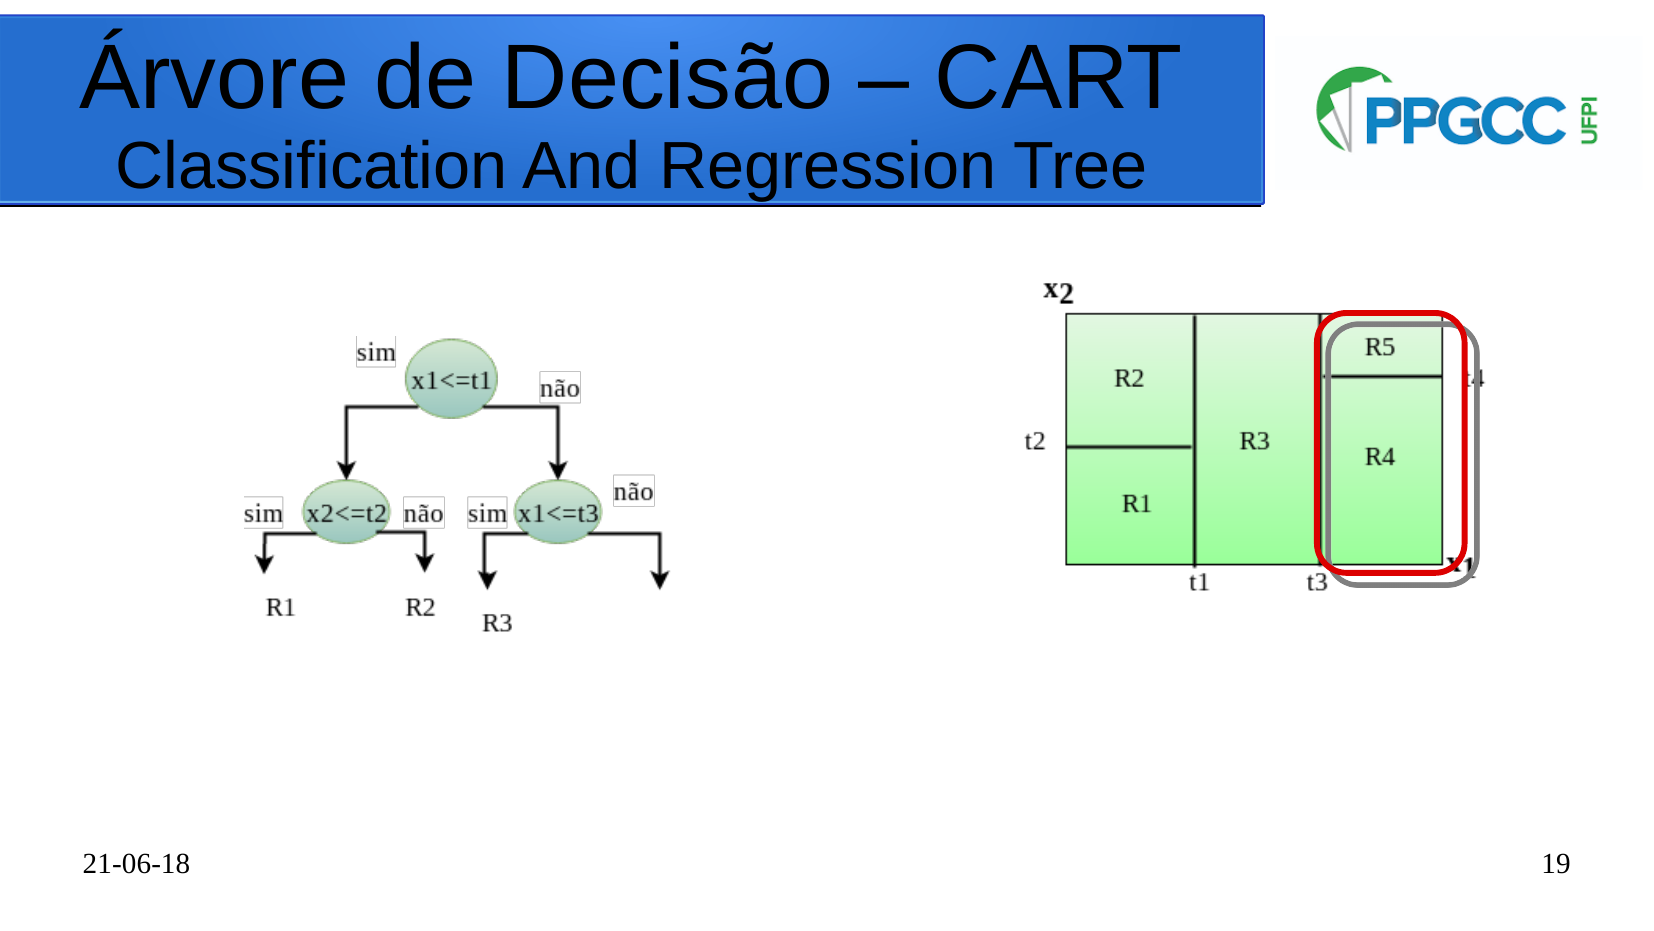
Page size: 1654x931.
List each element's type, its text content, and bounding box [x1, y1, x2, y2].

picture [1003, 271, 1506, 597]
picture [1275, 36, 1643, 190]
title Árvore de Decisão – CART Classification And Regression Tree [11, 26, 1252, 203]
picture [244, 336, 675, 638]
